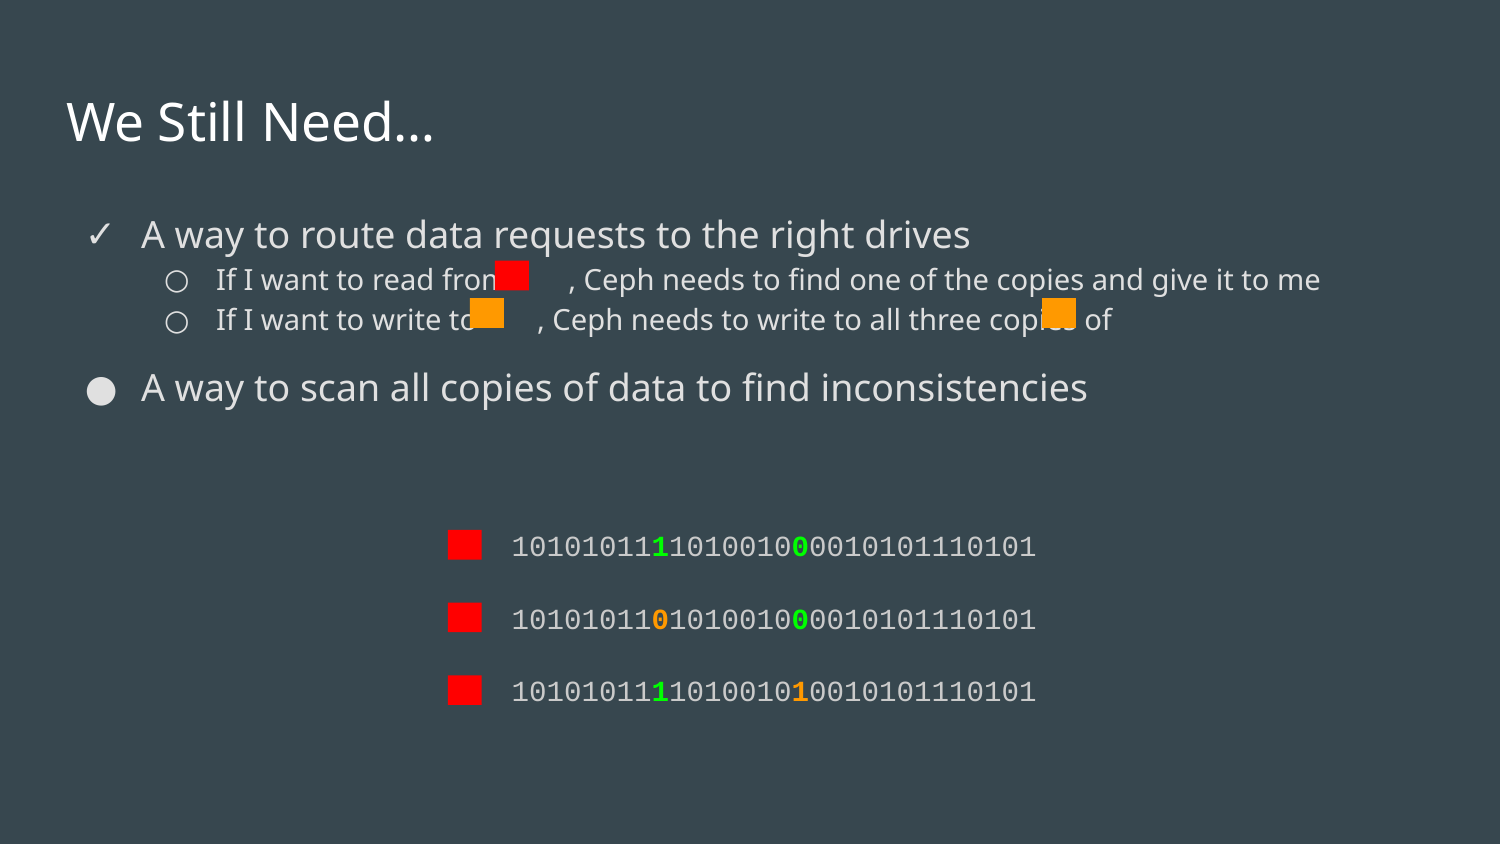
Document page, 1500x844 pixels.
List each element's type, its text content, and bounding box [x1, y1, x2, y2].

text_box 101010111101001000010101110101 [496, 513, 1053, 576]
title We Still Need… [51, 72, 1449, 167]
text_box [469, 298, 504, 328]
text_box [447, 529, 482, 560]
text_box 101010110101001000010101110101 [496, 586, 1053, 649]
text_box 101010111101001010010101110101 [496, 659, 1053, 722]
list A way to route data requests to the right drives If I want to read from , Ceph needs to find one of the copies and give it to me If I want to write to , Ceph needs to write to all three copies of A way to scan all copies of data to find inconsistencies [51, 189, 1449, 750]
text_box [447, 602, 482, 633]
text_box [1042, 298, 1076, 328]
text_box [447, 675, 482, 705]
text_box [494, 260, 529, 291]
